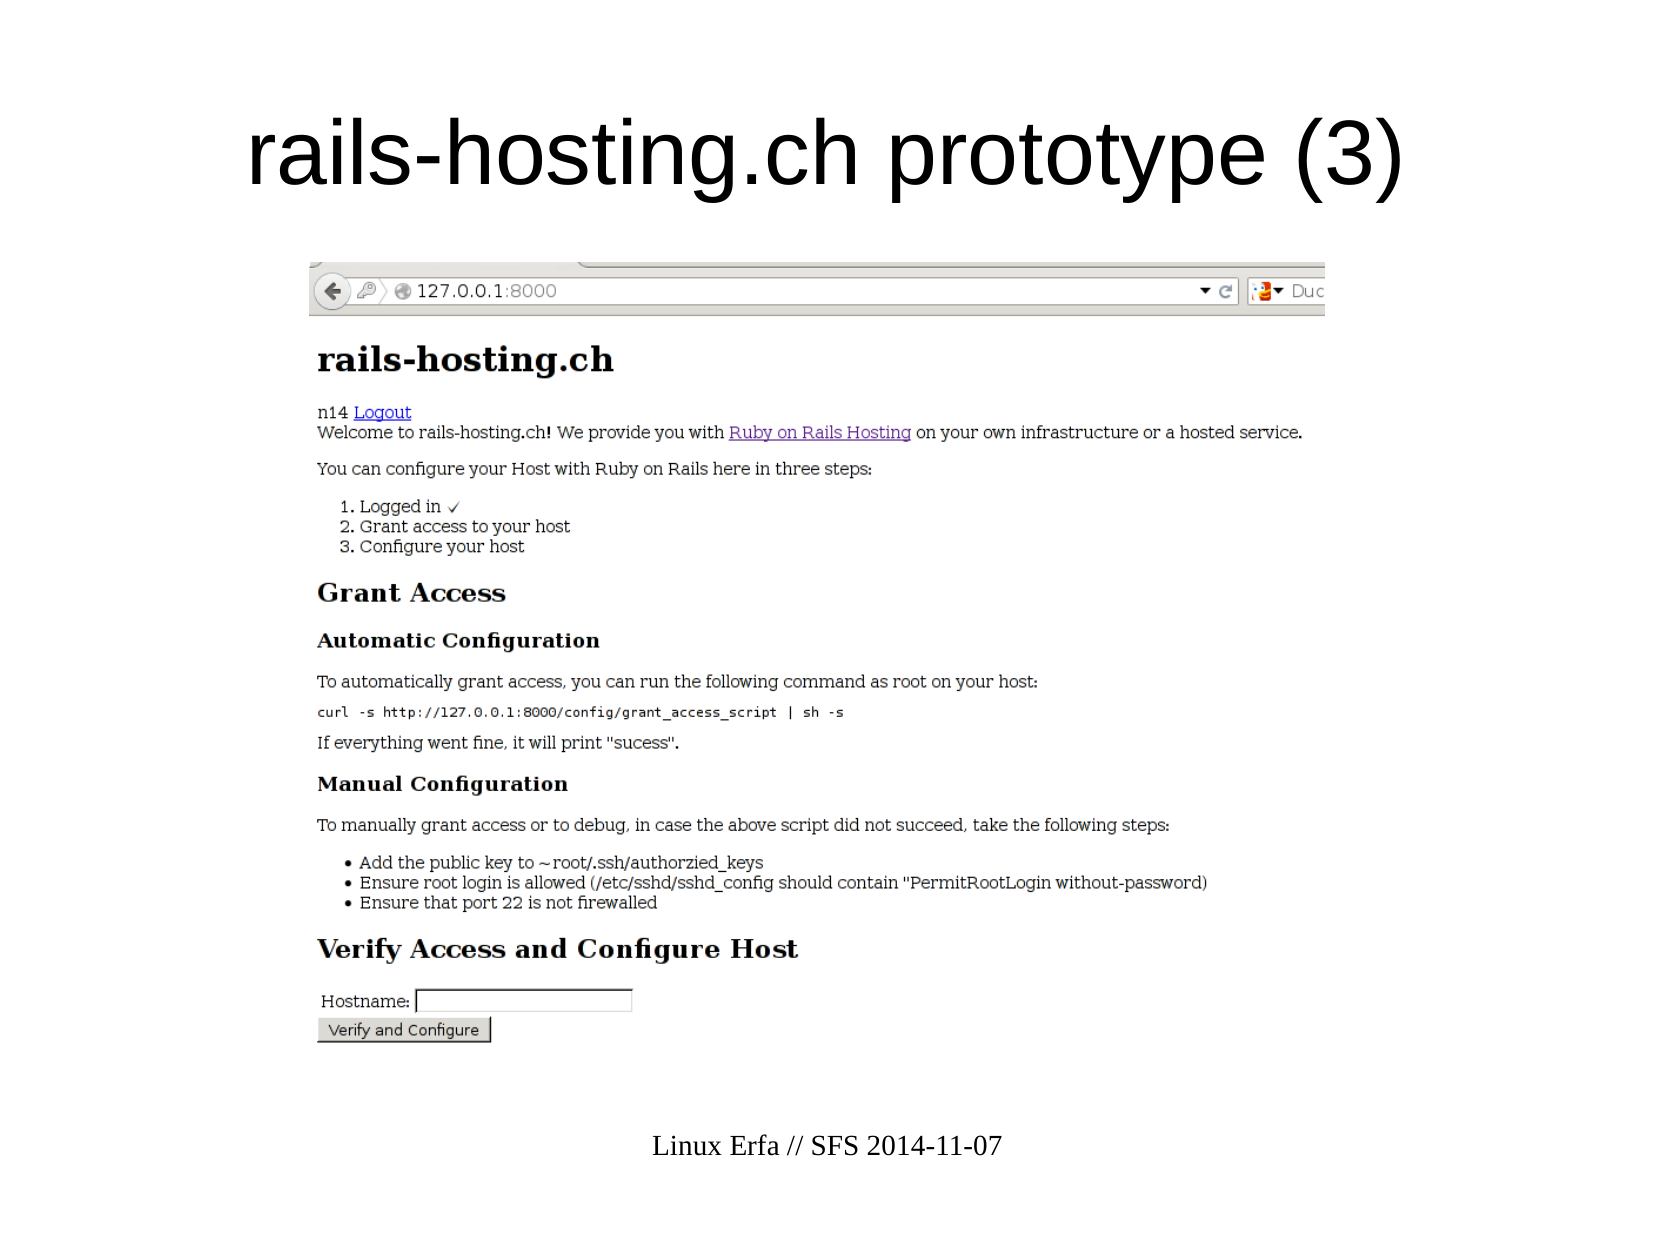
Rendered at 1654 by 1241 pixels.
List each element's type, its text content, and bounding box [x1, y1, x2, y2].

title rails-hosting.ch prototype (3) [82, 49, 1571, 257]
picture [309, 262, 1325, 1072]
